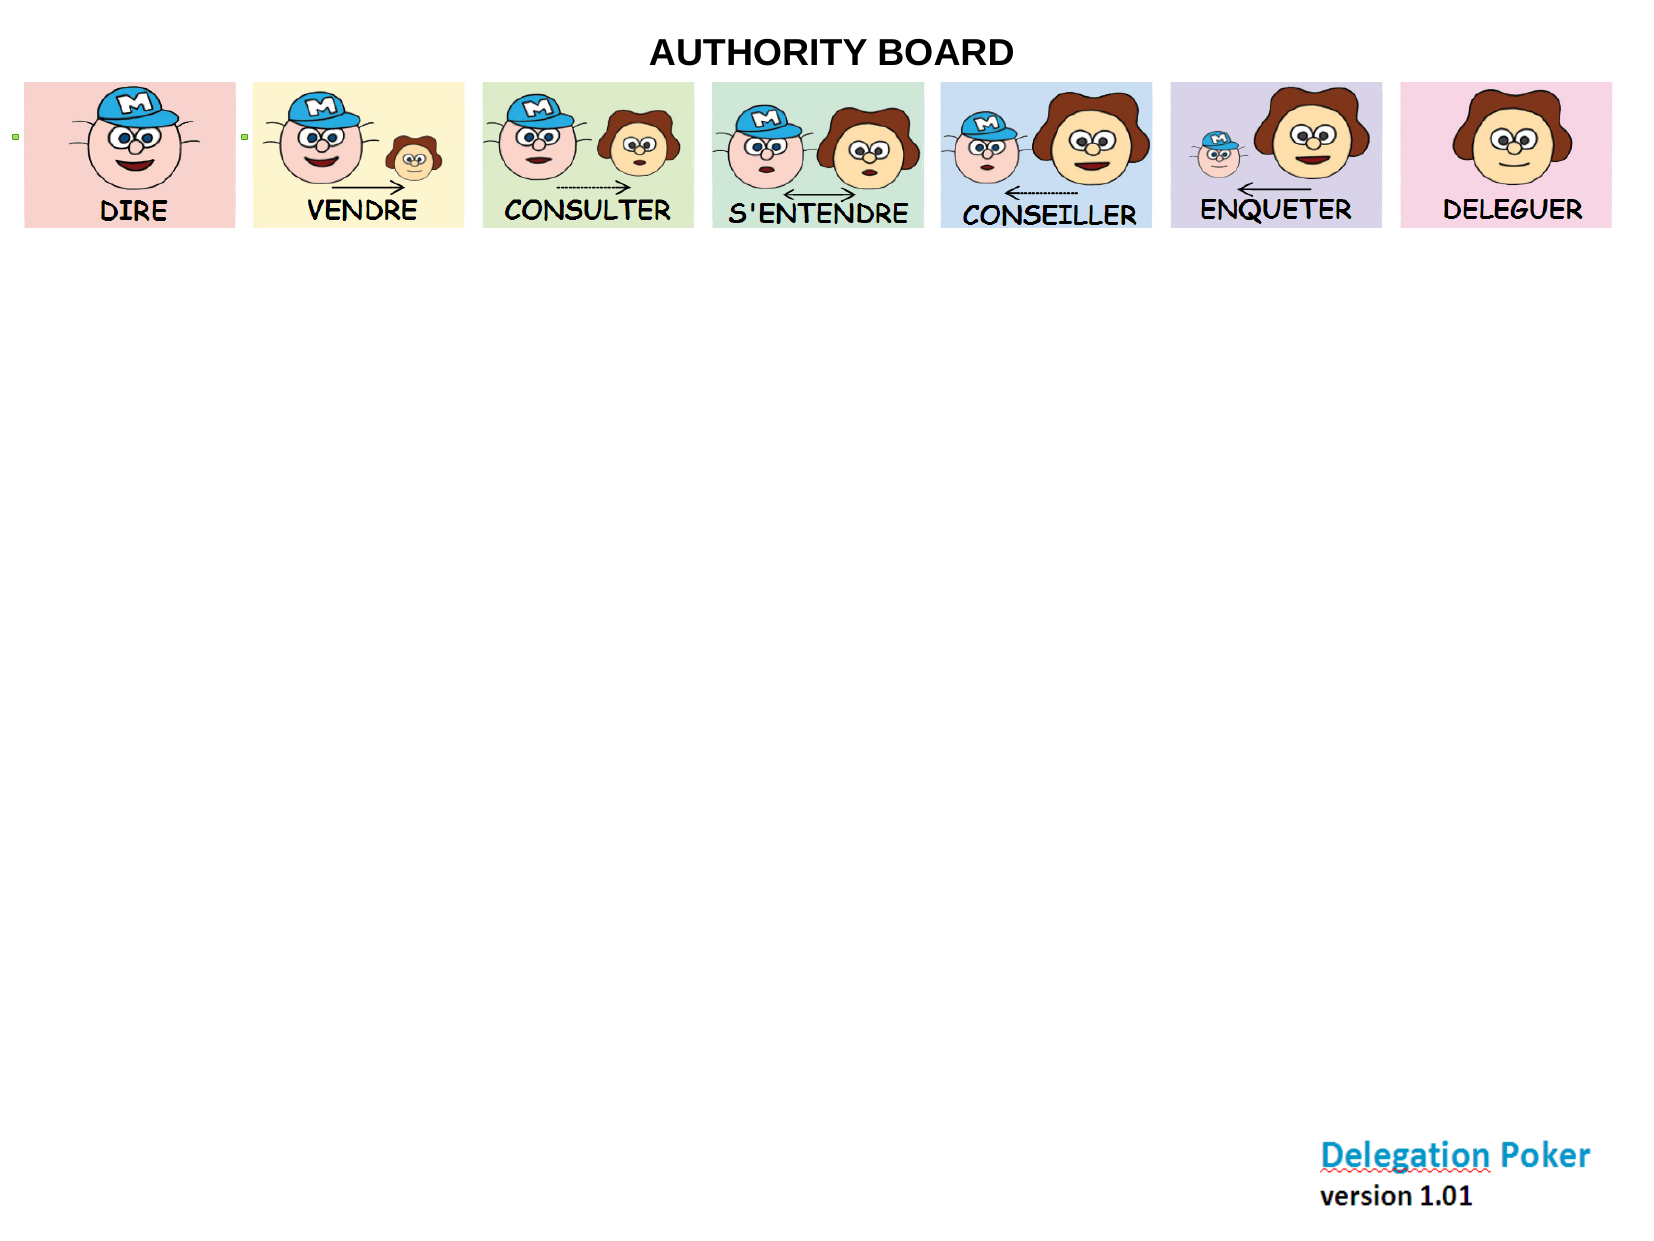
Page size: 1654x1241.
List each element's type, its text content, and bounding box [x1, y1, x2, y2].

text_box AUTHORITY BOARD [634, 23, 1028, 82]
picture [11, 82, 1619, 228]
picture [1309, 1121, 1630, 1220]
